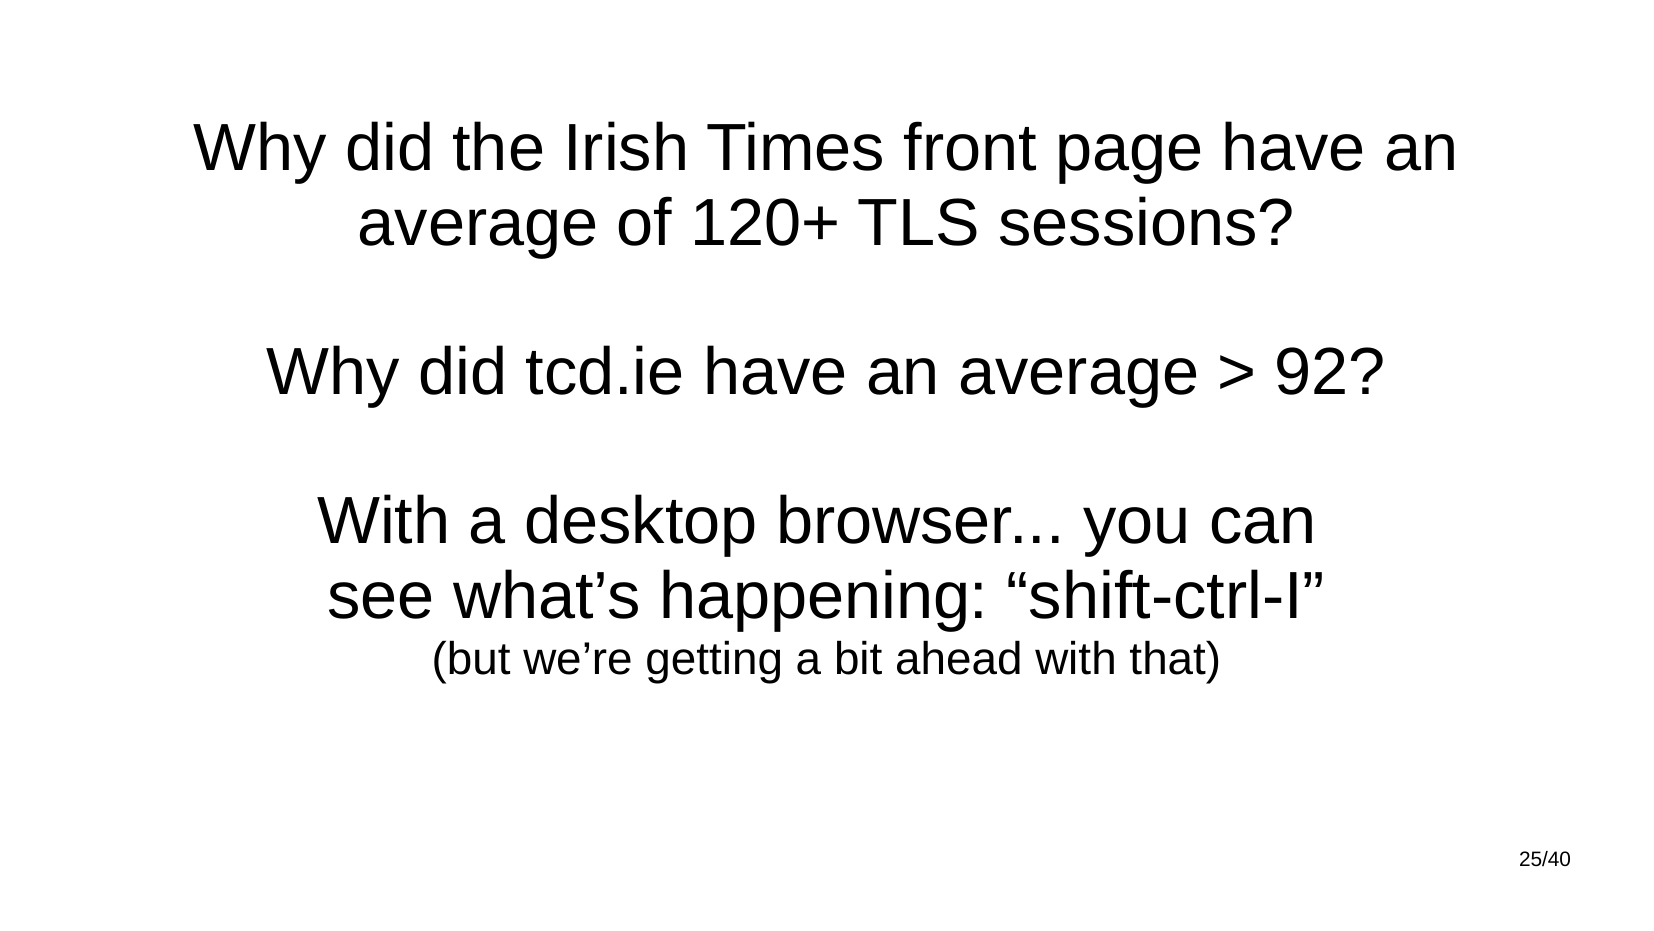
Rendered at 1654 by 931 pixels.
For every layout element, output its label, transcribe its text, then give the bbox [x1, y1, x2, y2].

subtitle Why did the Irish Times front page have an average of 120+ TLS sessions? Why did tcd.ie have an average > 92? With a desktop browser... you can see what’s happening: “shift-ctrl-I” (but we’re getting a bit ahead with that) [82, 37, 1571, 757]
